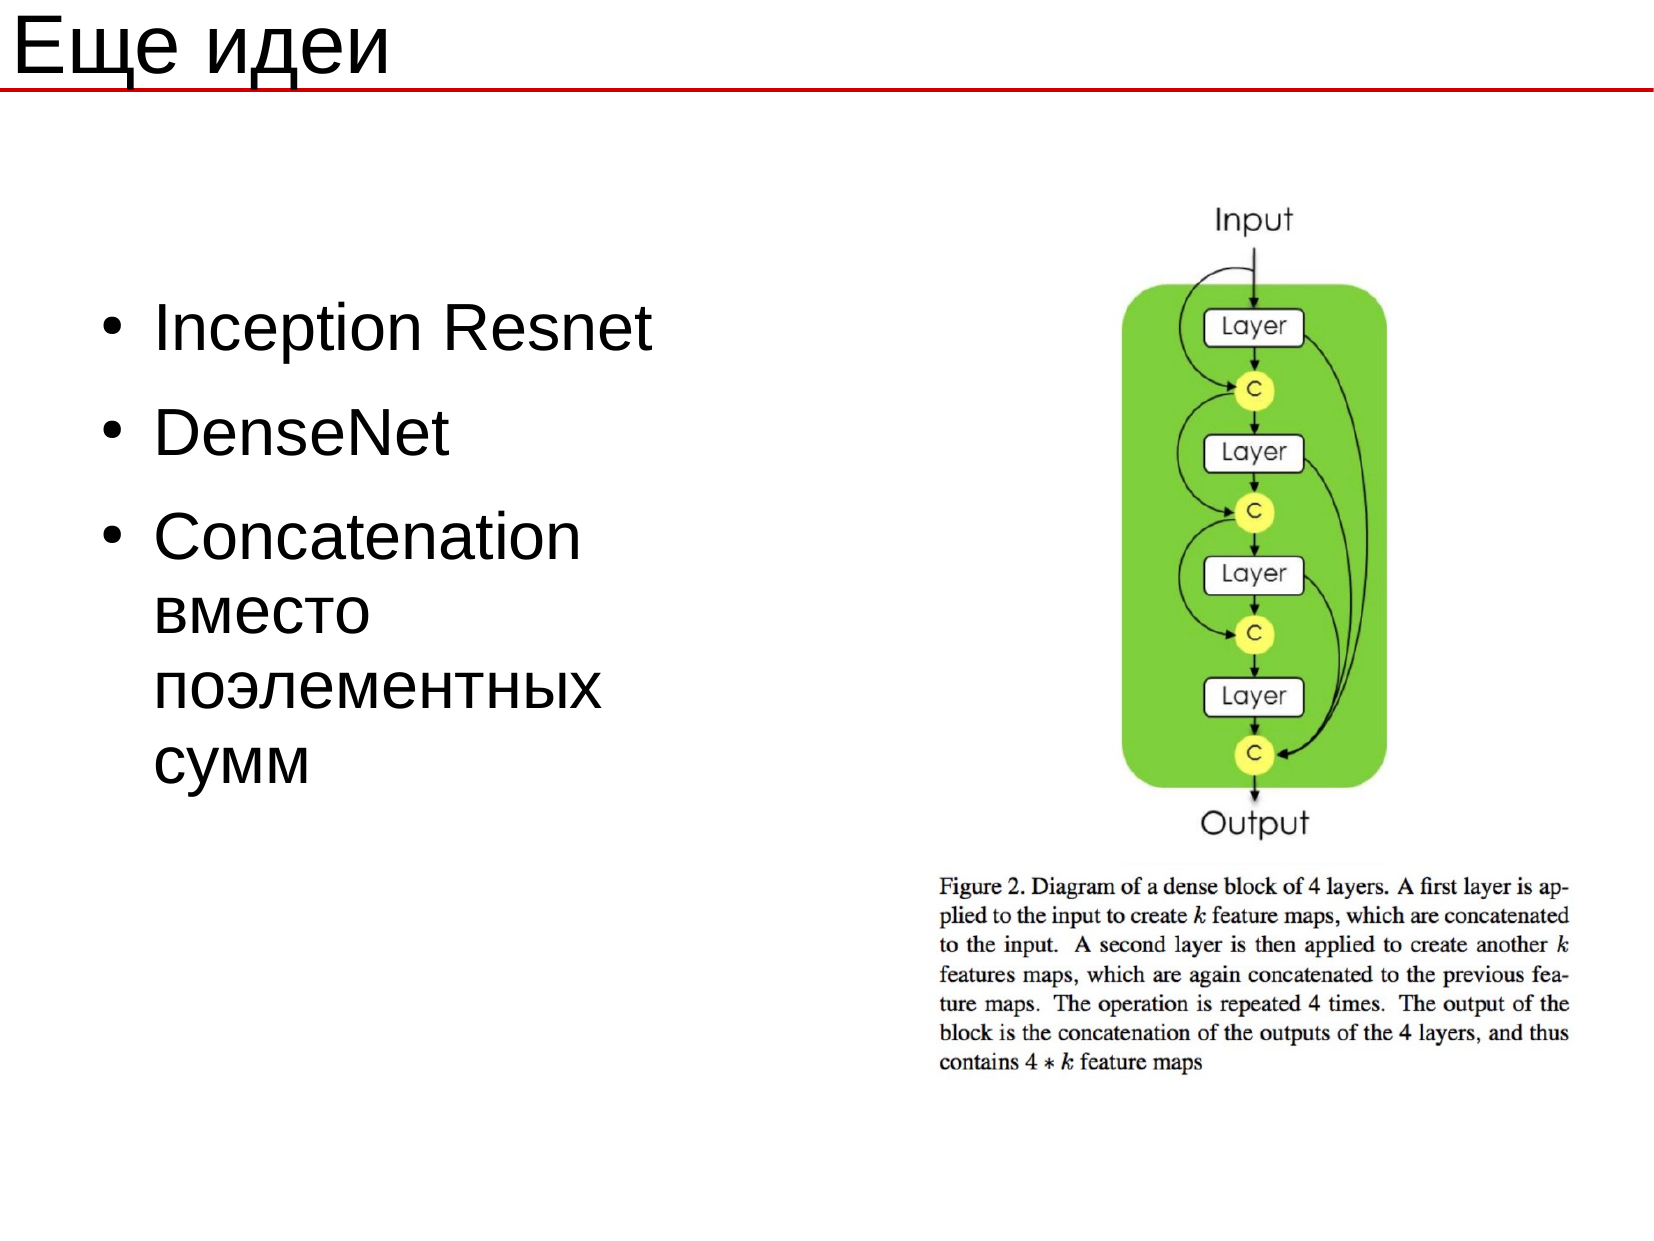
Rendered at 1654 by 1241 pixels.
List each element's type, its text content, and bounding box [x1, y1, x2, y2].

list Inception Resnet DenseNet Concatenation вместо поэлементных сумм [82, 290, 721, 1010]
picture [885, 134, 1589, 1121]
title Еще идеи [11, 0, 1501, 91]
